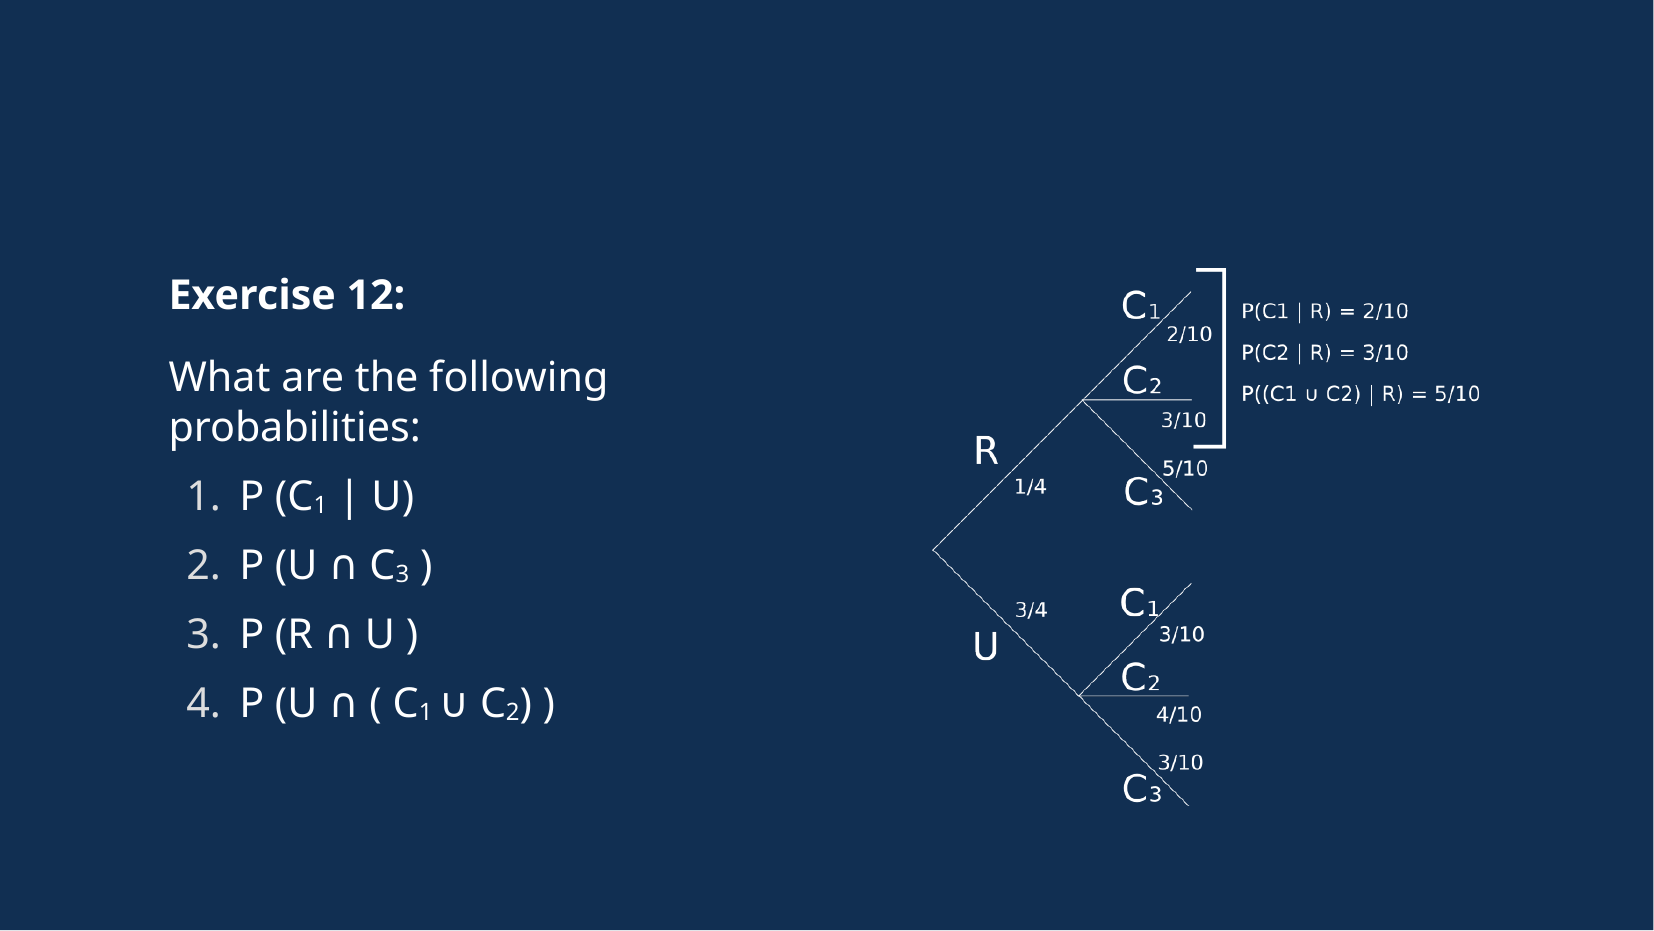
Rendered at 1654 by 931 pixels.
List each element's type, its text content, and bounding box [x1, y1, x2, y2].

list Exercise 12: What are the following probabilities: P (C1 | U) P (U ∩ C3 ) P (R ∩ U ) P (U ∩ ( C1 ∪ C2) ) [97, 268, 813, 806]
picture [932, 268, 1479, 806]
